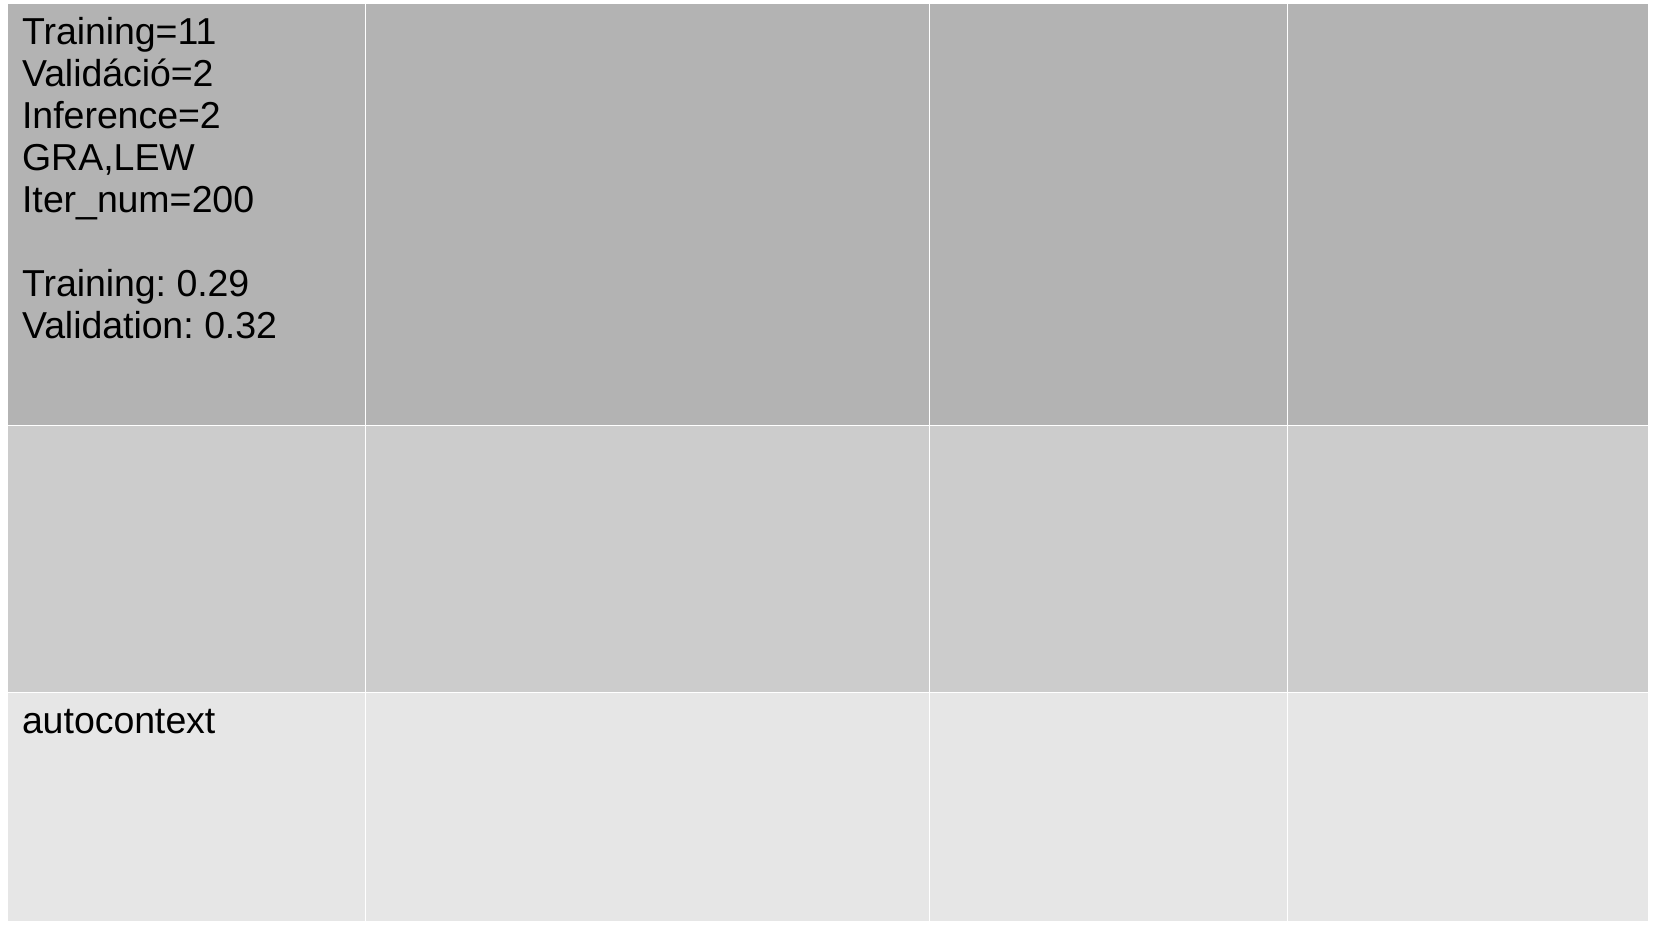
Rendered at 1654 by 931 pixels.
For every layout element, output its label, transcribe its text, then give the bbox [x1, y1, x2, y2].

table_cell [1288, 426, 1648, 692]
table_cell autocontext [8, 693, 365, 921]
table_cell [366, 693, 929, 921]
table_cell [930, 693, 1287, 921]
table_header [1288, 4, 1648, 425]
table_cell [8, 426, 365, 692]
table_header [366, 4, 929, 425]
table_cell [930, 426, 1287, 692]
table_header Training=11 Validáció=2 Inference=2 GRA,LEW Iter_num=200 Training: 0.29 Validation: 0.32 [8, 4, 365, 425]
table_cell [366, 426, 929, 692]
table_cell [1288, 693, 1648, 921]
table_header [930, 4, 1287, 425]
